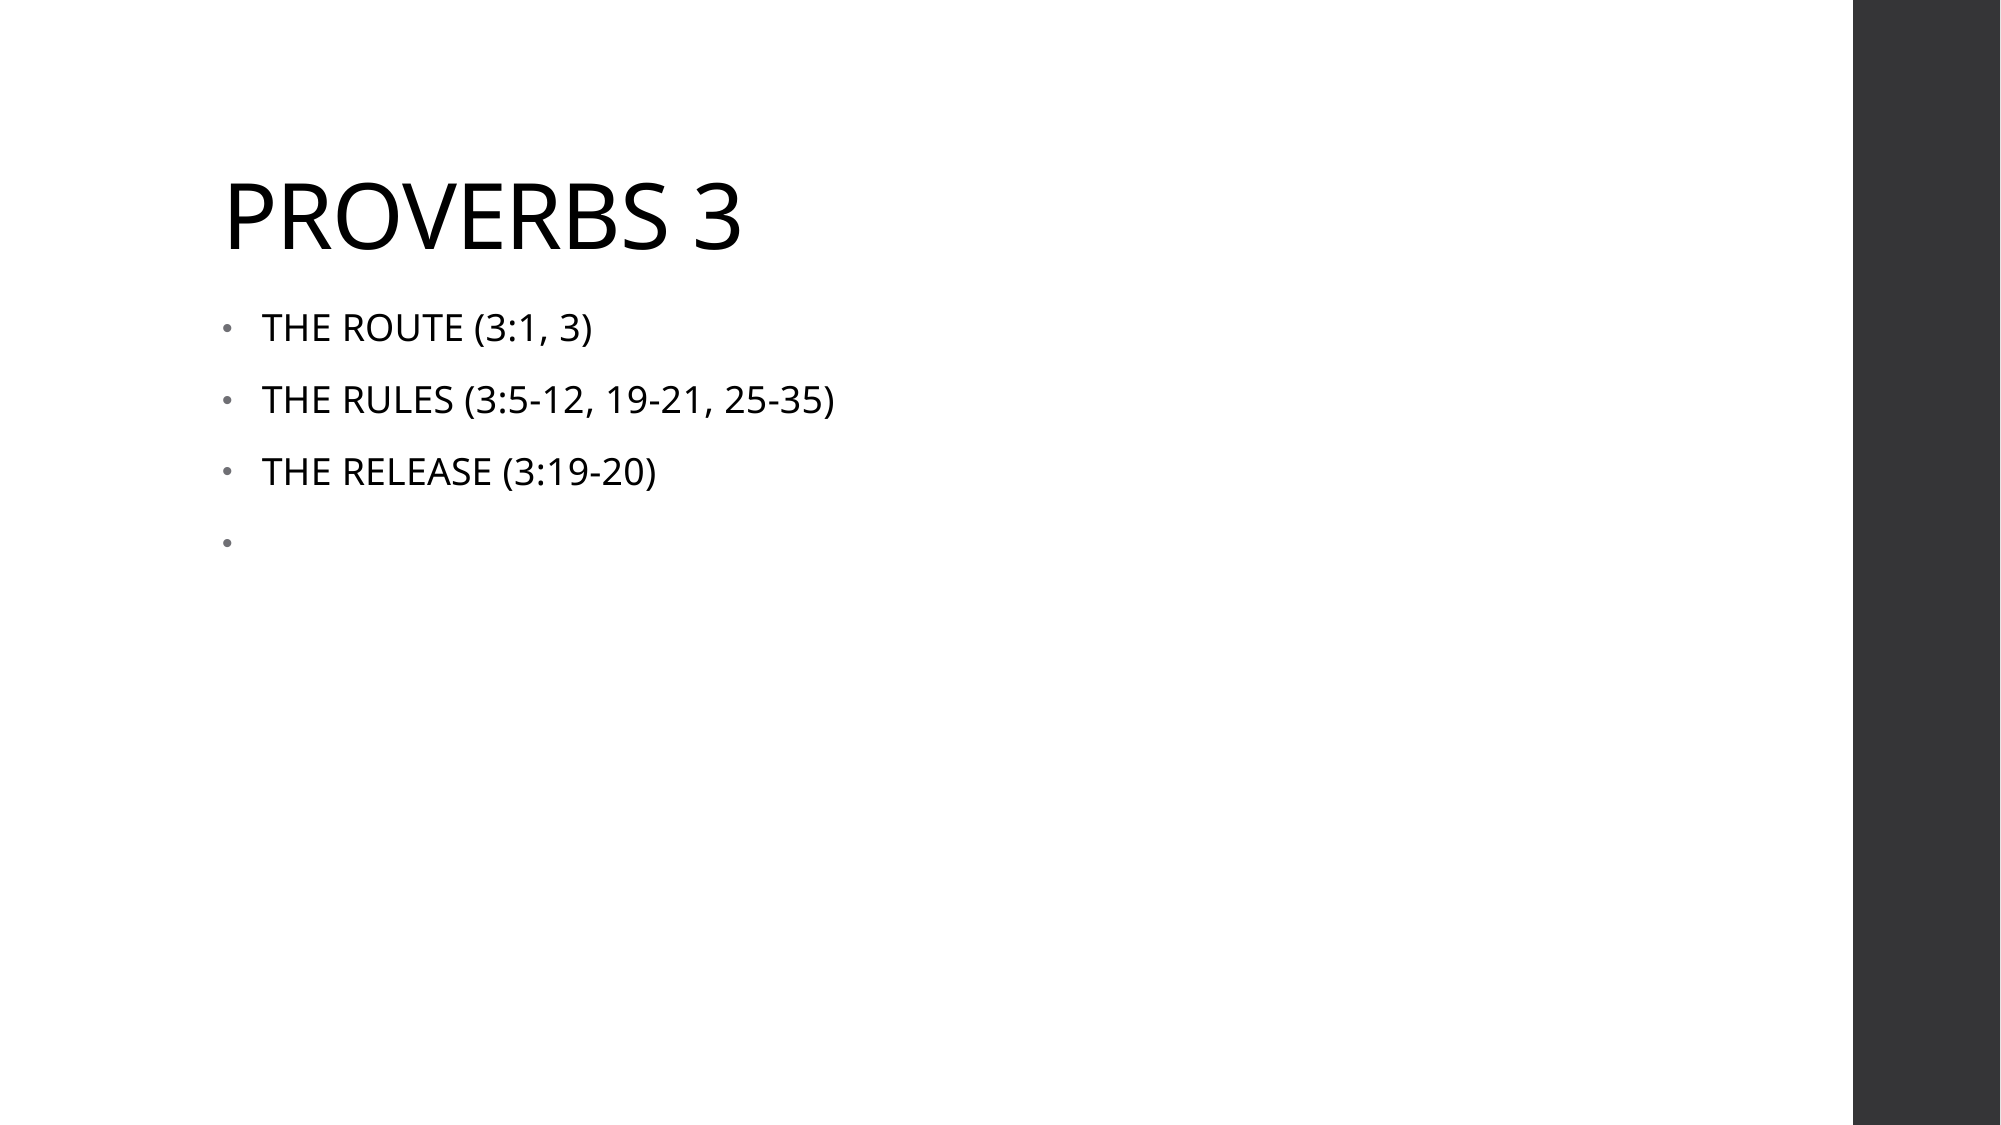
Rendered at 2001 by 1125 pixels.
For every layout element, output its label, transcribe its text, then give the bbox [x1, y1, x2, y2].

list THE ROUTE (3:1, 3) THE RULES (3:5-12, 19-21, 25-35) THE RELEASE (3:19-20) [206, 299, 1617, 1014]
title PROVERBS 3 [206, 60, 1797, 278]
